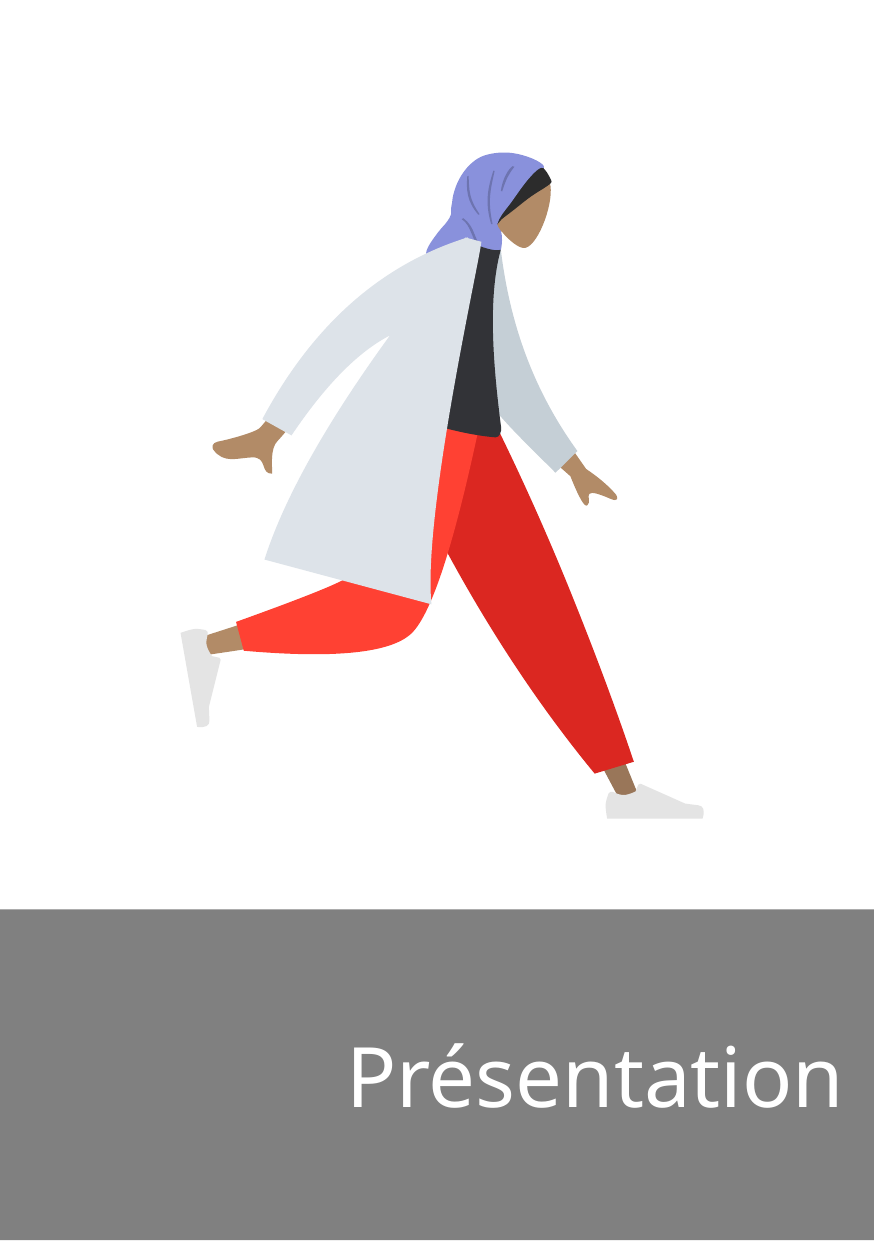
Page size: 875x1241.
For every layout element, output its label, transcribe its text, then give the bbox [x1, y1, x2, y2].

picture [140, 68, 734, 819]
title Présentation [29, 933, 845, 1217]
